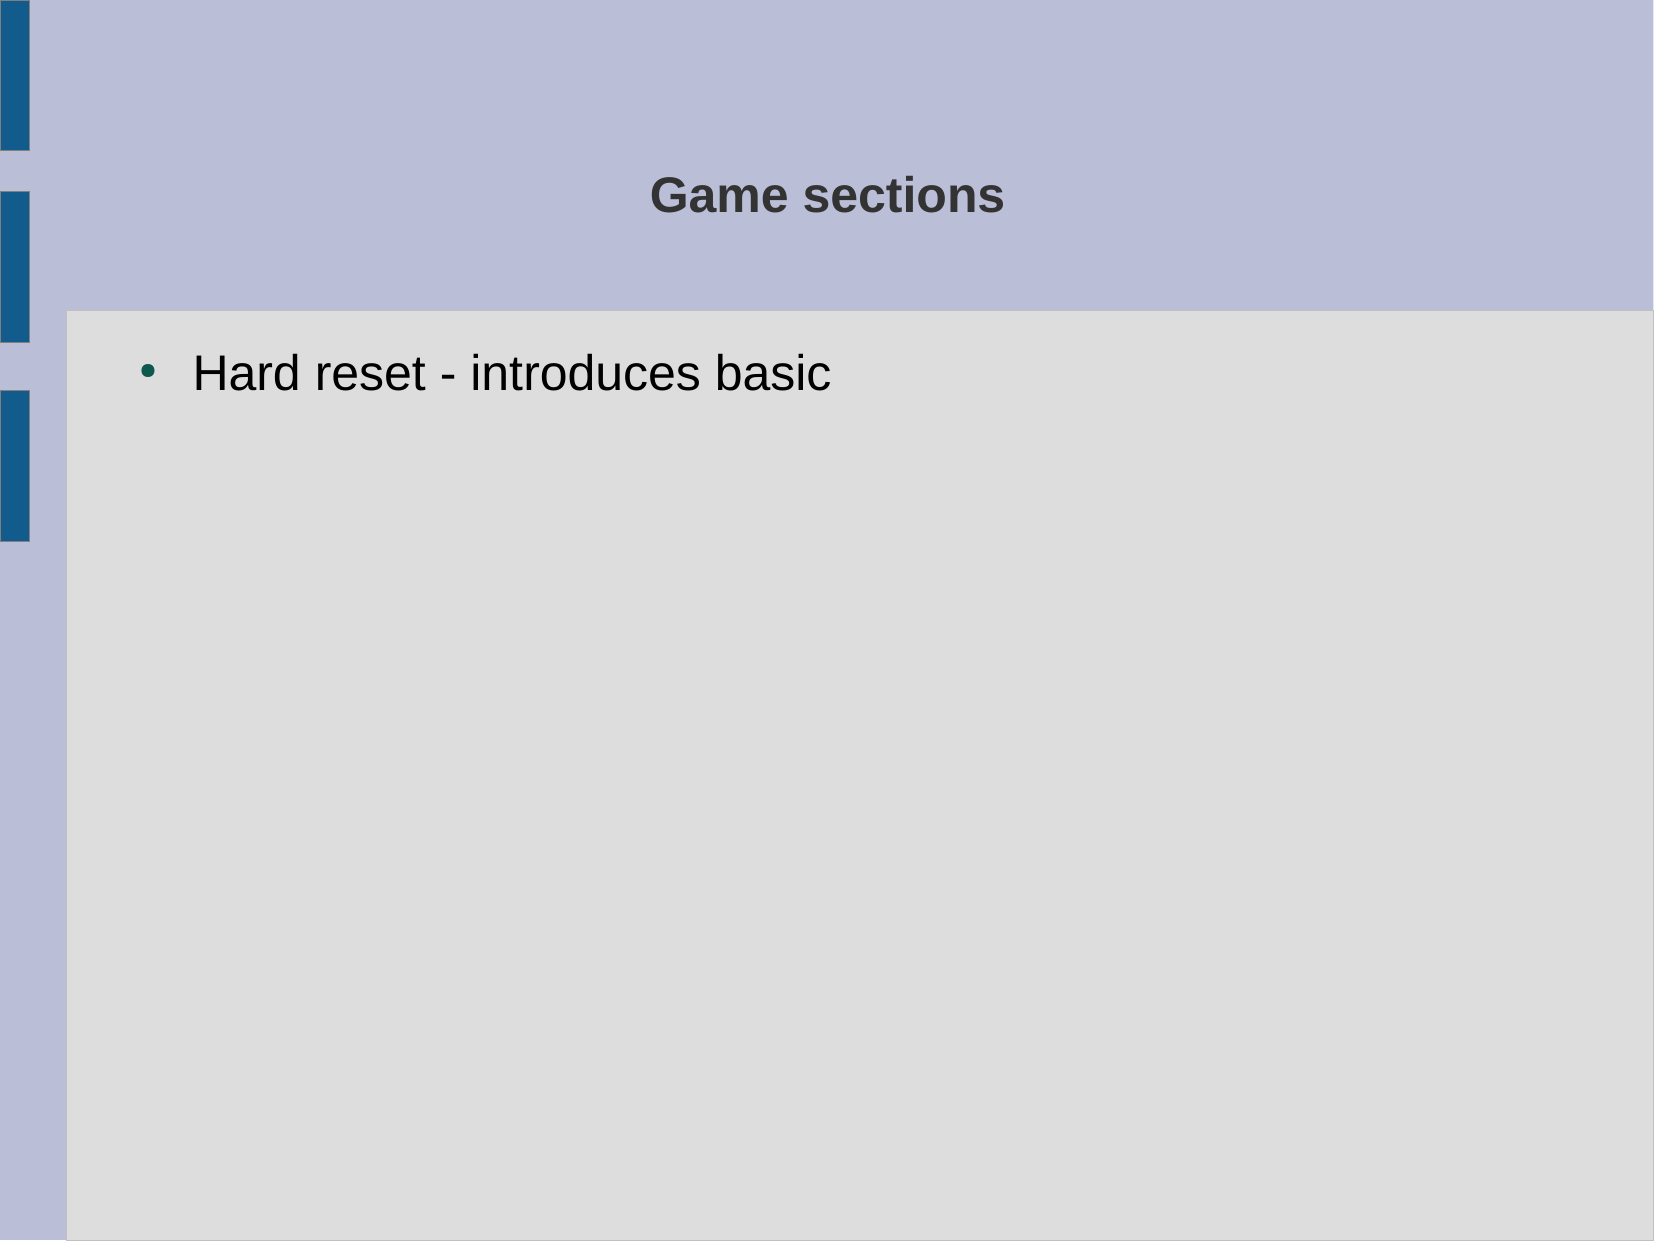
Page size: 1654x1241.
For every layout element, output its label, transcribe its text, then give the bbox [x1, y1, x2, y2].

list Hard reset - introduces basic [121, 344, 1534, 1127]
title Game sections [121, 91, 1534, 299]
